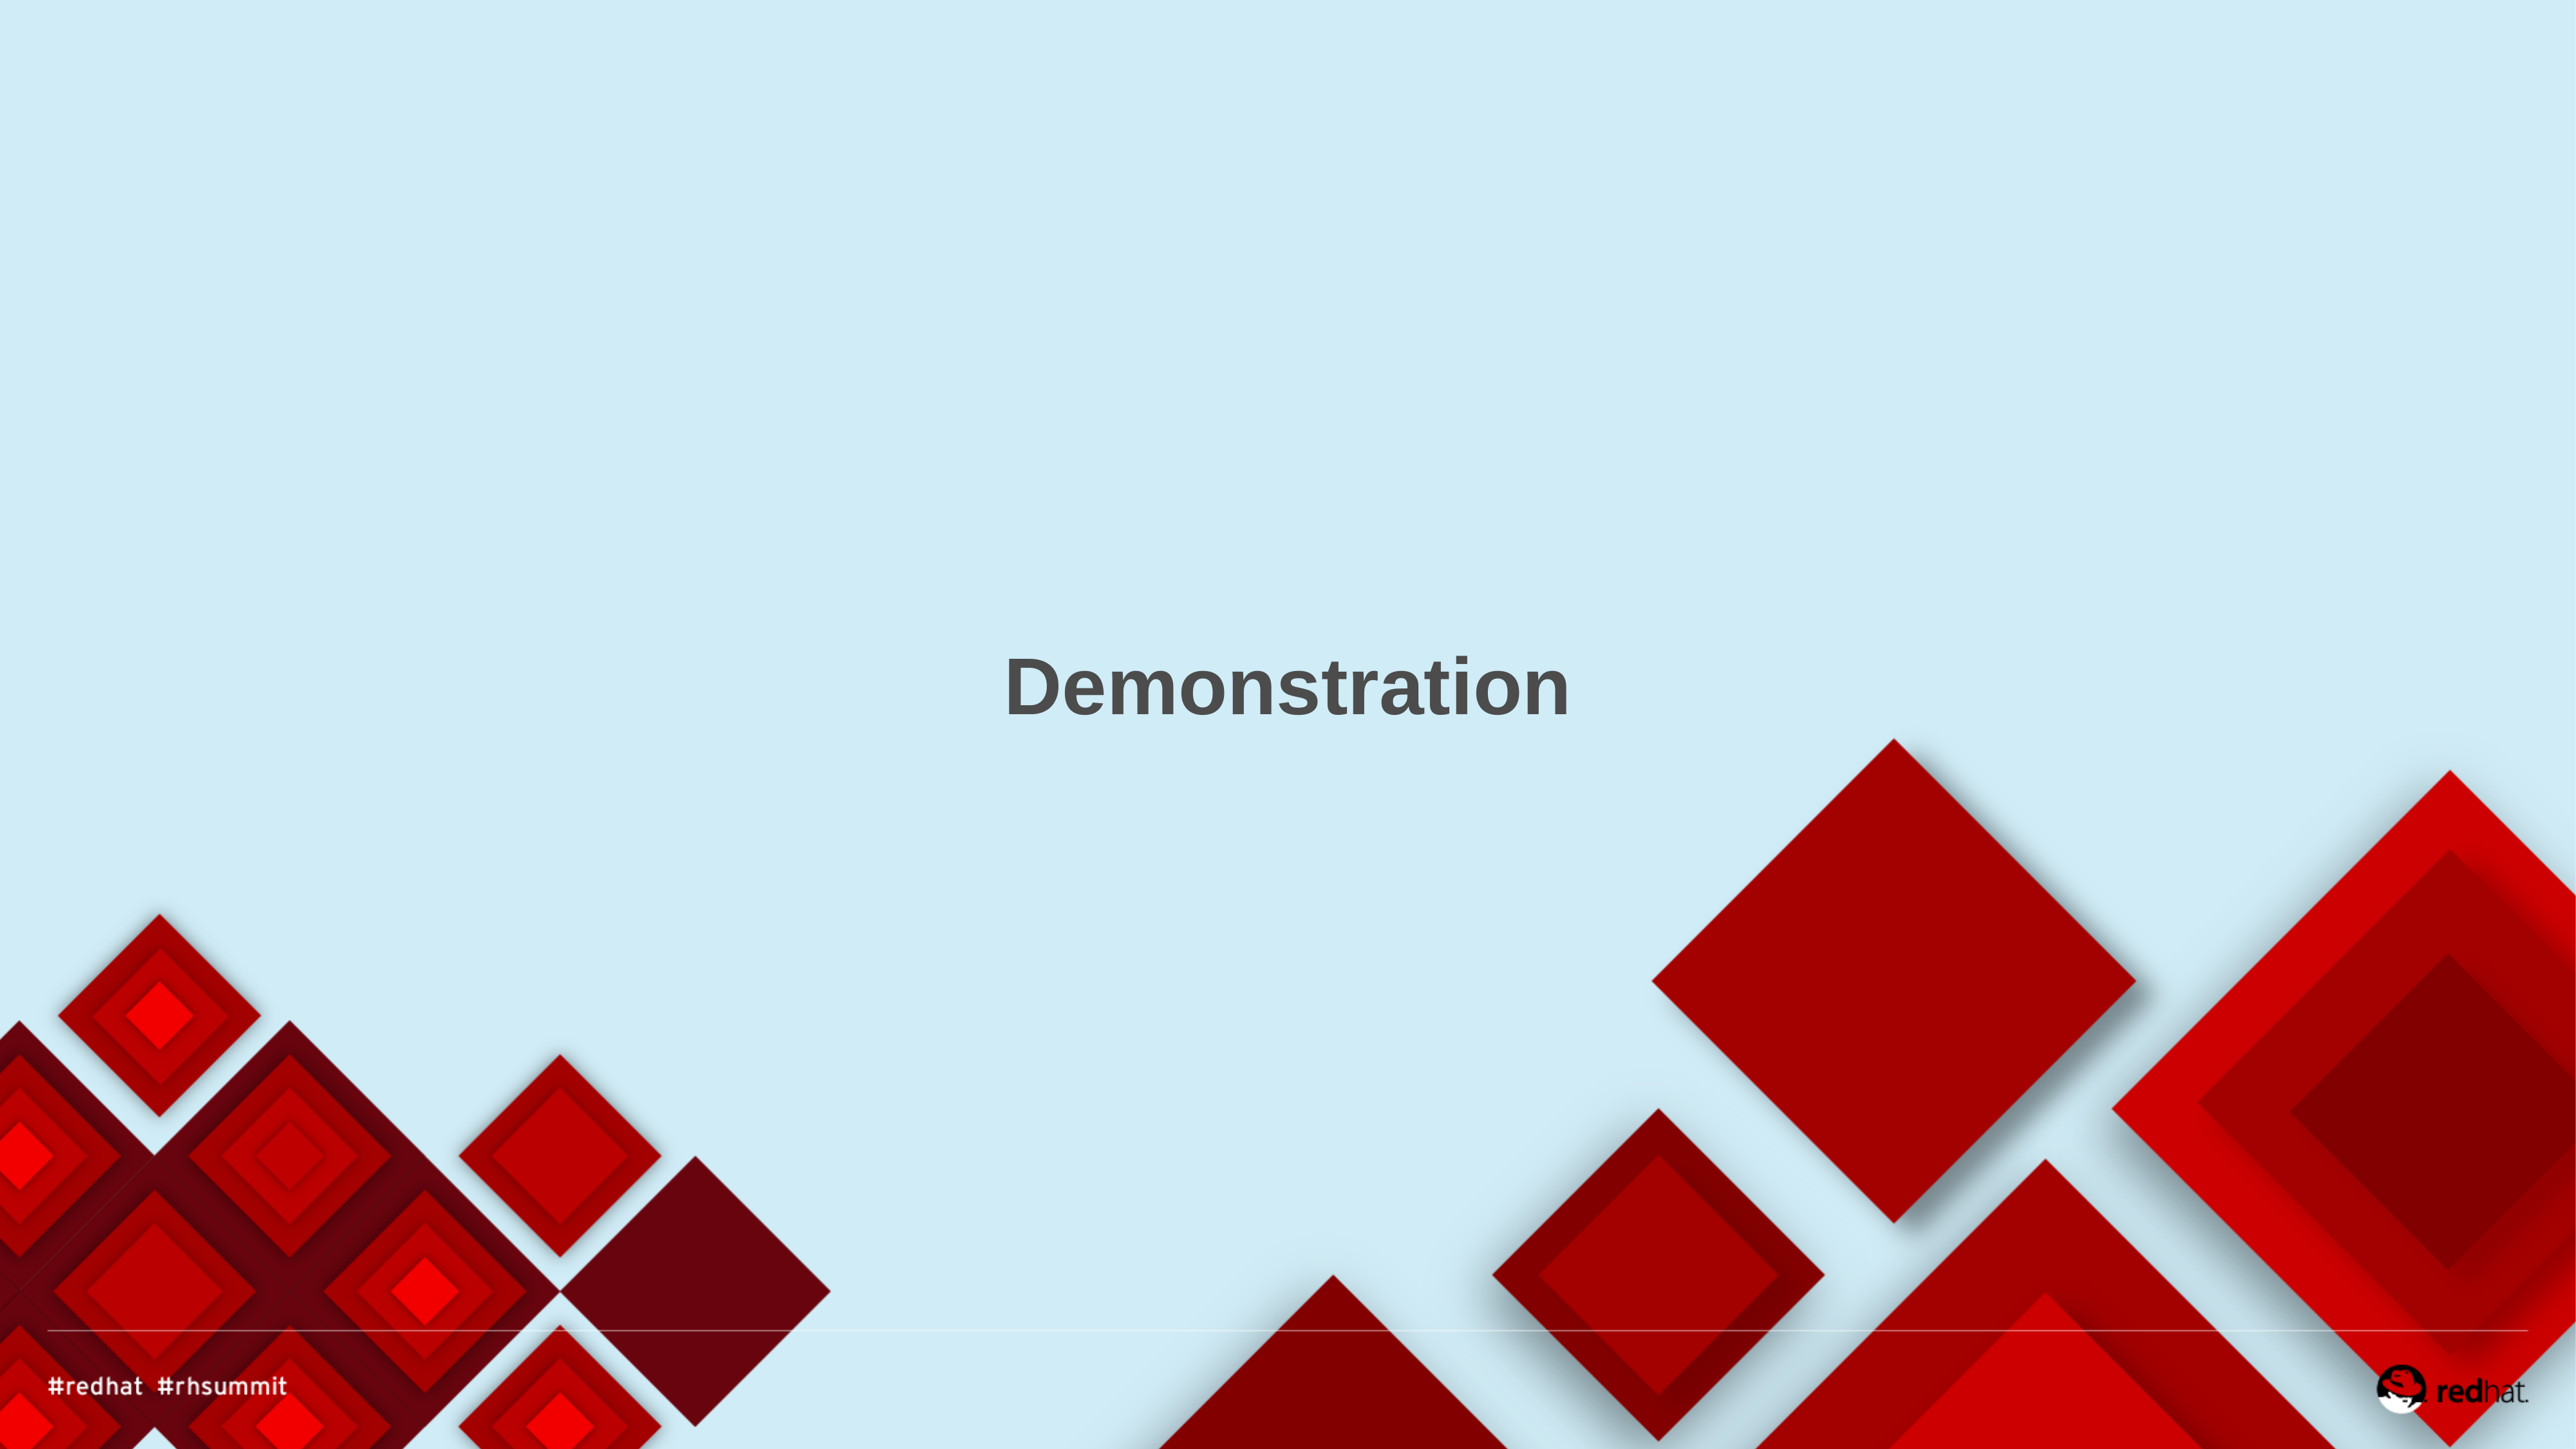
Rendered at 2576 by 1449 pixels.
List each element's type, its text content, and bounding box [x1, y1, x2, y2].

picture [0, 0, 2576, 1449]
text_box Demonstration [235, 636, 2341, 737]
